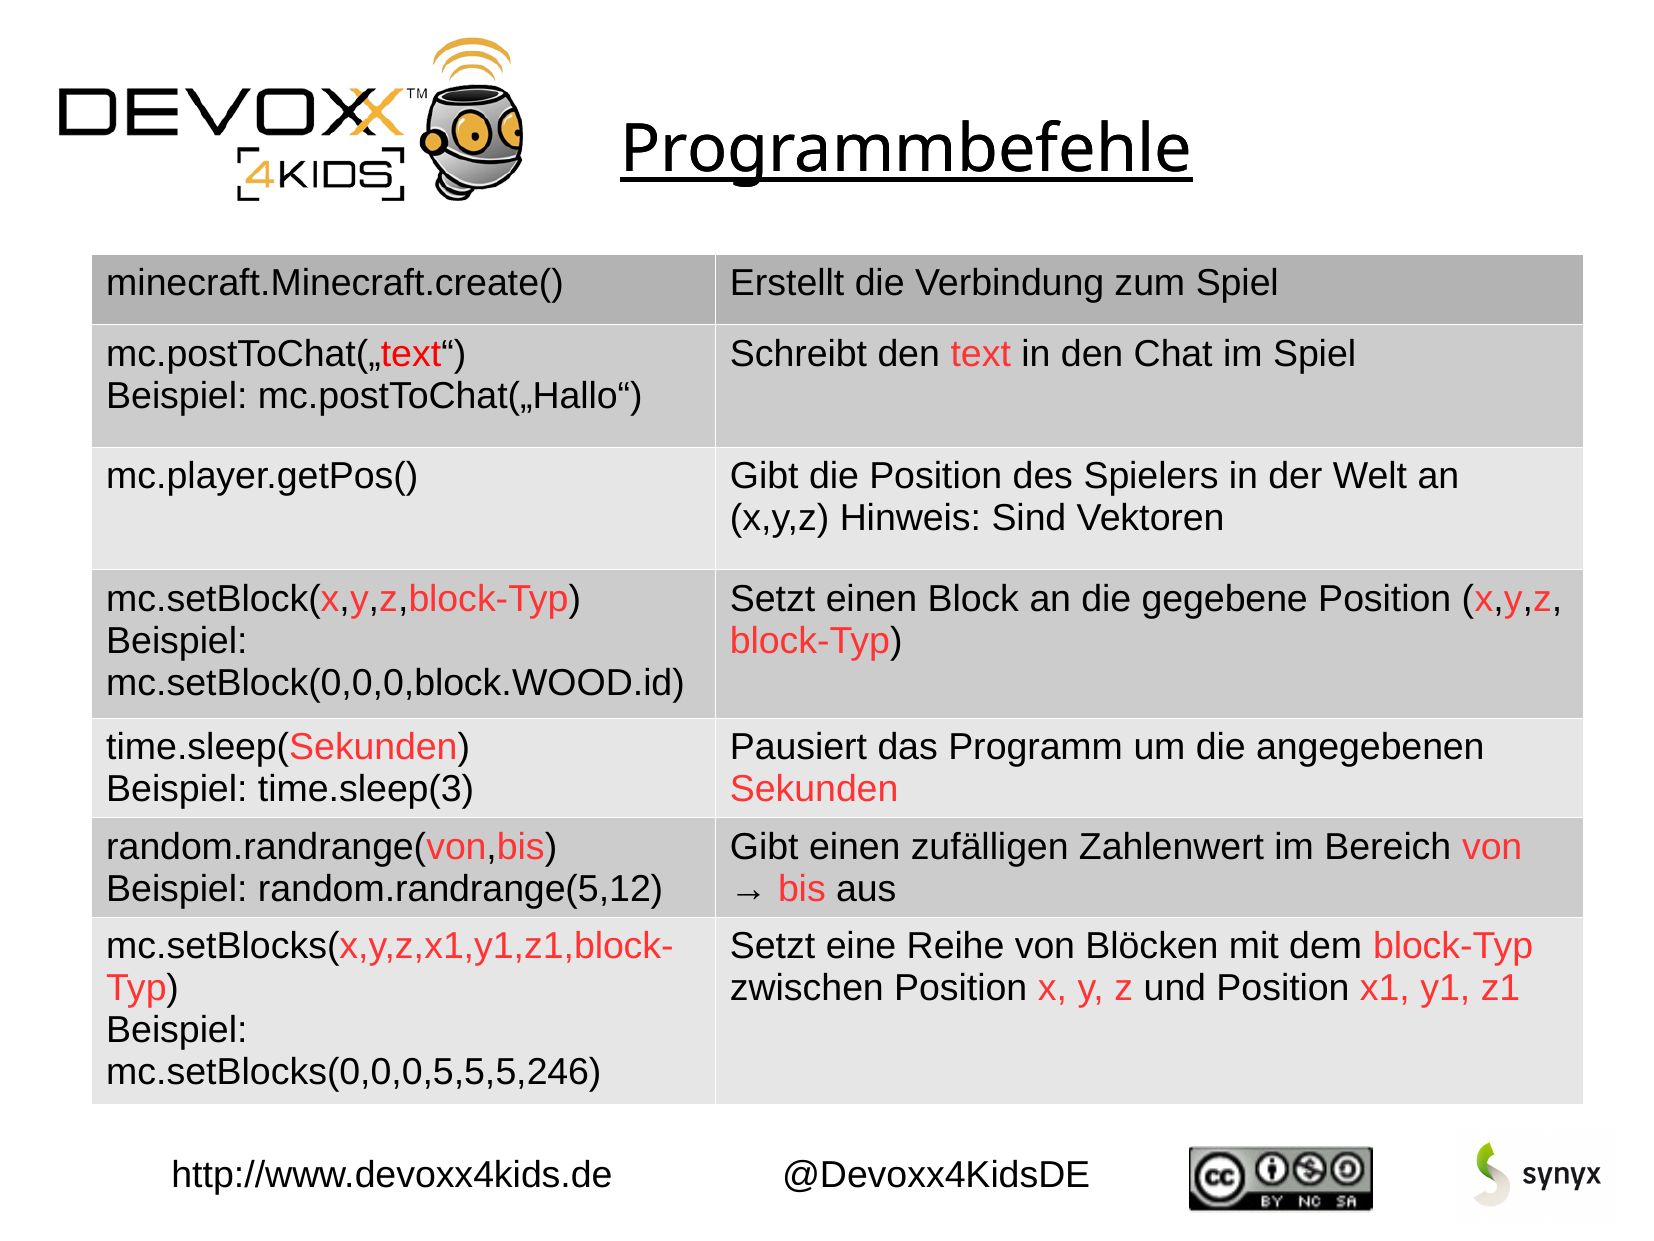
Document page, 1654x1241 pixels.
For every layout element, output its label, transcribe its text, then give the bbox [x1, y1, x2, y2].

title [82, 49, 1571, 257]
table_cell mc.postToChat(„text“) Beispiel: mc.postToChat(„Hallo“) [92, 325, 715, 447]
picture [1455, 1128, 1616, 1223]
table_cell time.sleep(Sekunden) Beispiel: time.sleep(3) [92, 719, 715, 817]
table_cell mc.player.getPos() [92, 448, 715, 569]
table_cell Gibt einen zufälligen Zahlenwert im Bereich von → bis aus [716, 818, 1583, 917]
table_header minecraft.Minecraft.create() [92, 255, 715, 324]
table_cell random.randrange(von,bis) Beispiel: random.randrange(5,12) [92, 818, 715, 917]
text_box Programmbefehle [605, 93, 1469, 201]
table_cell mc.setBlock(x,y,z,block-Typ) Beispiel: mc.setBlock(0,0,0,block.WOOD.id) [92, 570, 715, 718]
table_cell Pausiert das Programm um die angegebenen Sekunden [716, 719, 1583, 817]
picture [59, 37, 523, 201]
table_cell Gibt die Position des Spielers in der Welt an (x,y,z) Hinweis: Sind Vektoren [716, 448, 1583, 569]
table_cell Setzt einen Block an die gegebene Position (x,y,z, block-Typ) [716, 570, 1583, 718]
table_header Erstellt die Verbindung zum Spiel [716, 255, 1583, 324]
table_cell mc.setBlocks(x,y,z,x1,y1,z1,block-Typ) Beispiel: mc.setBlocks(0,0,0,5,5,5,246) [92, 918, 715, 1104]
table_cell Setzt eine Reihe von Blöcken mit dem block-Typ zwischen Position x, y, z und Position x1, y1, z1 [716, 918, 1583, 1104]
picture [1189, 1146, 1373, 1213]
table_cell Schreibt den text in den Chat im Spiel [716, 325, 1583, 447]
